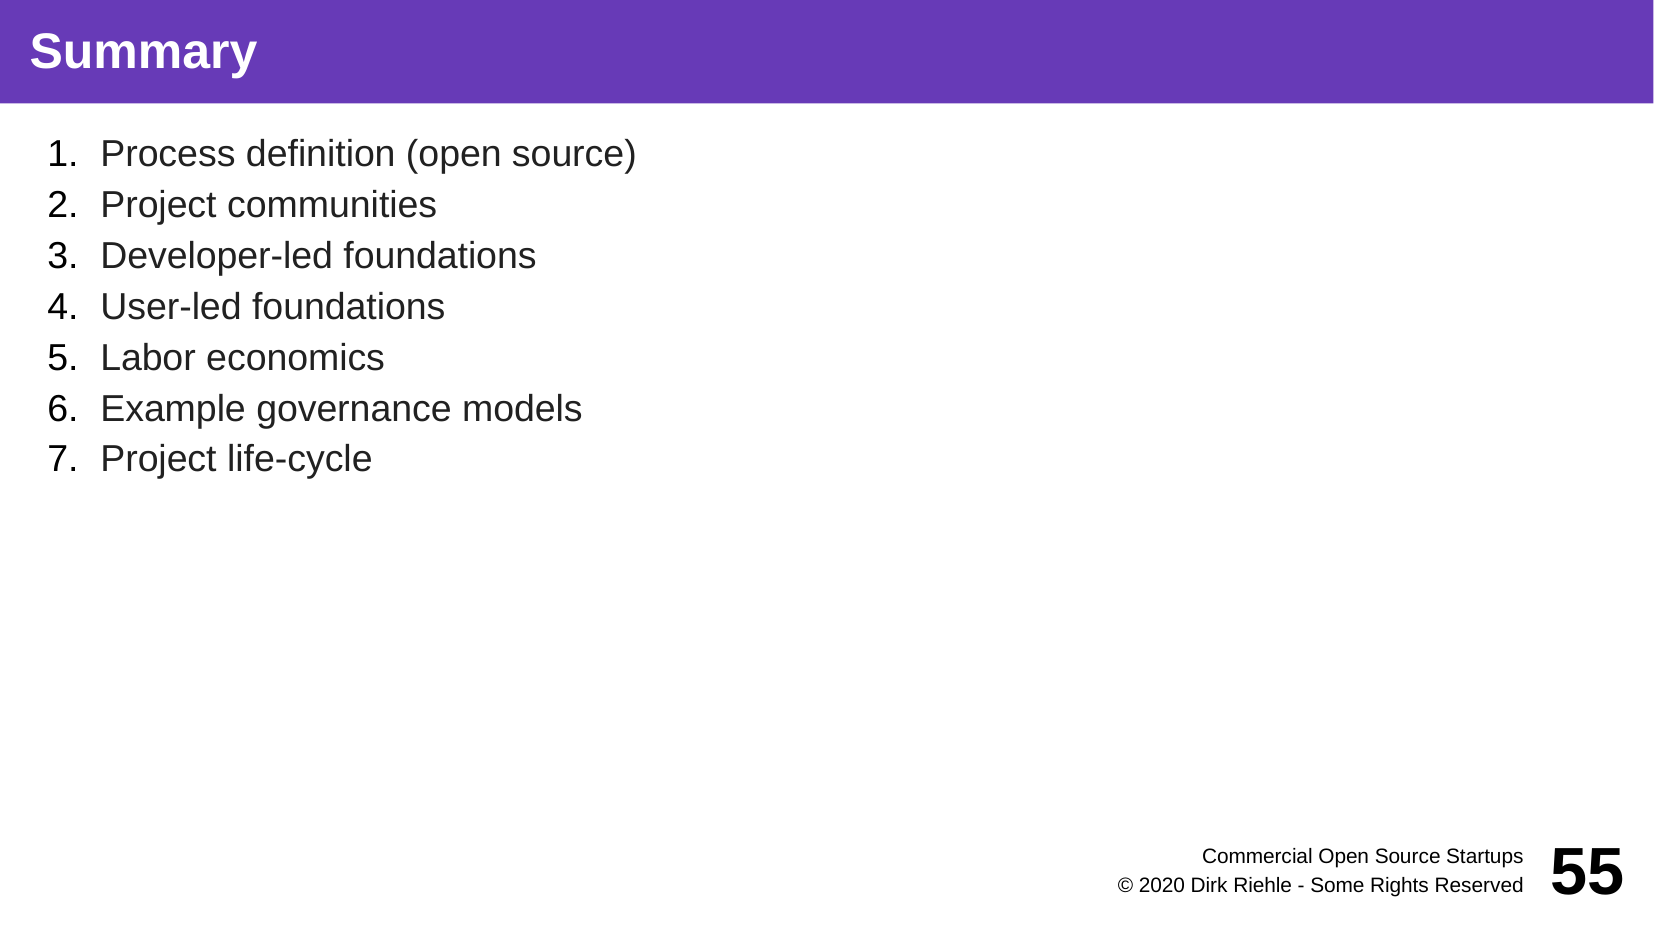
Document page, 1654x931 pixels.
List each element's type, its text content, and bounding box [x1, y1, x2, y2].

list Process definition (open source) Project communities Developer-led foundations User-led foundations Labor economics Example governance models Project life-cycle [29, 132, 1625, 813]
title Summary [0, 0, 1654, 104]
